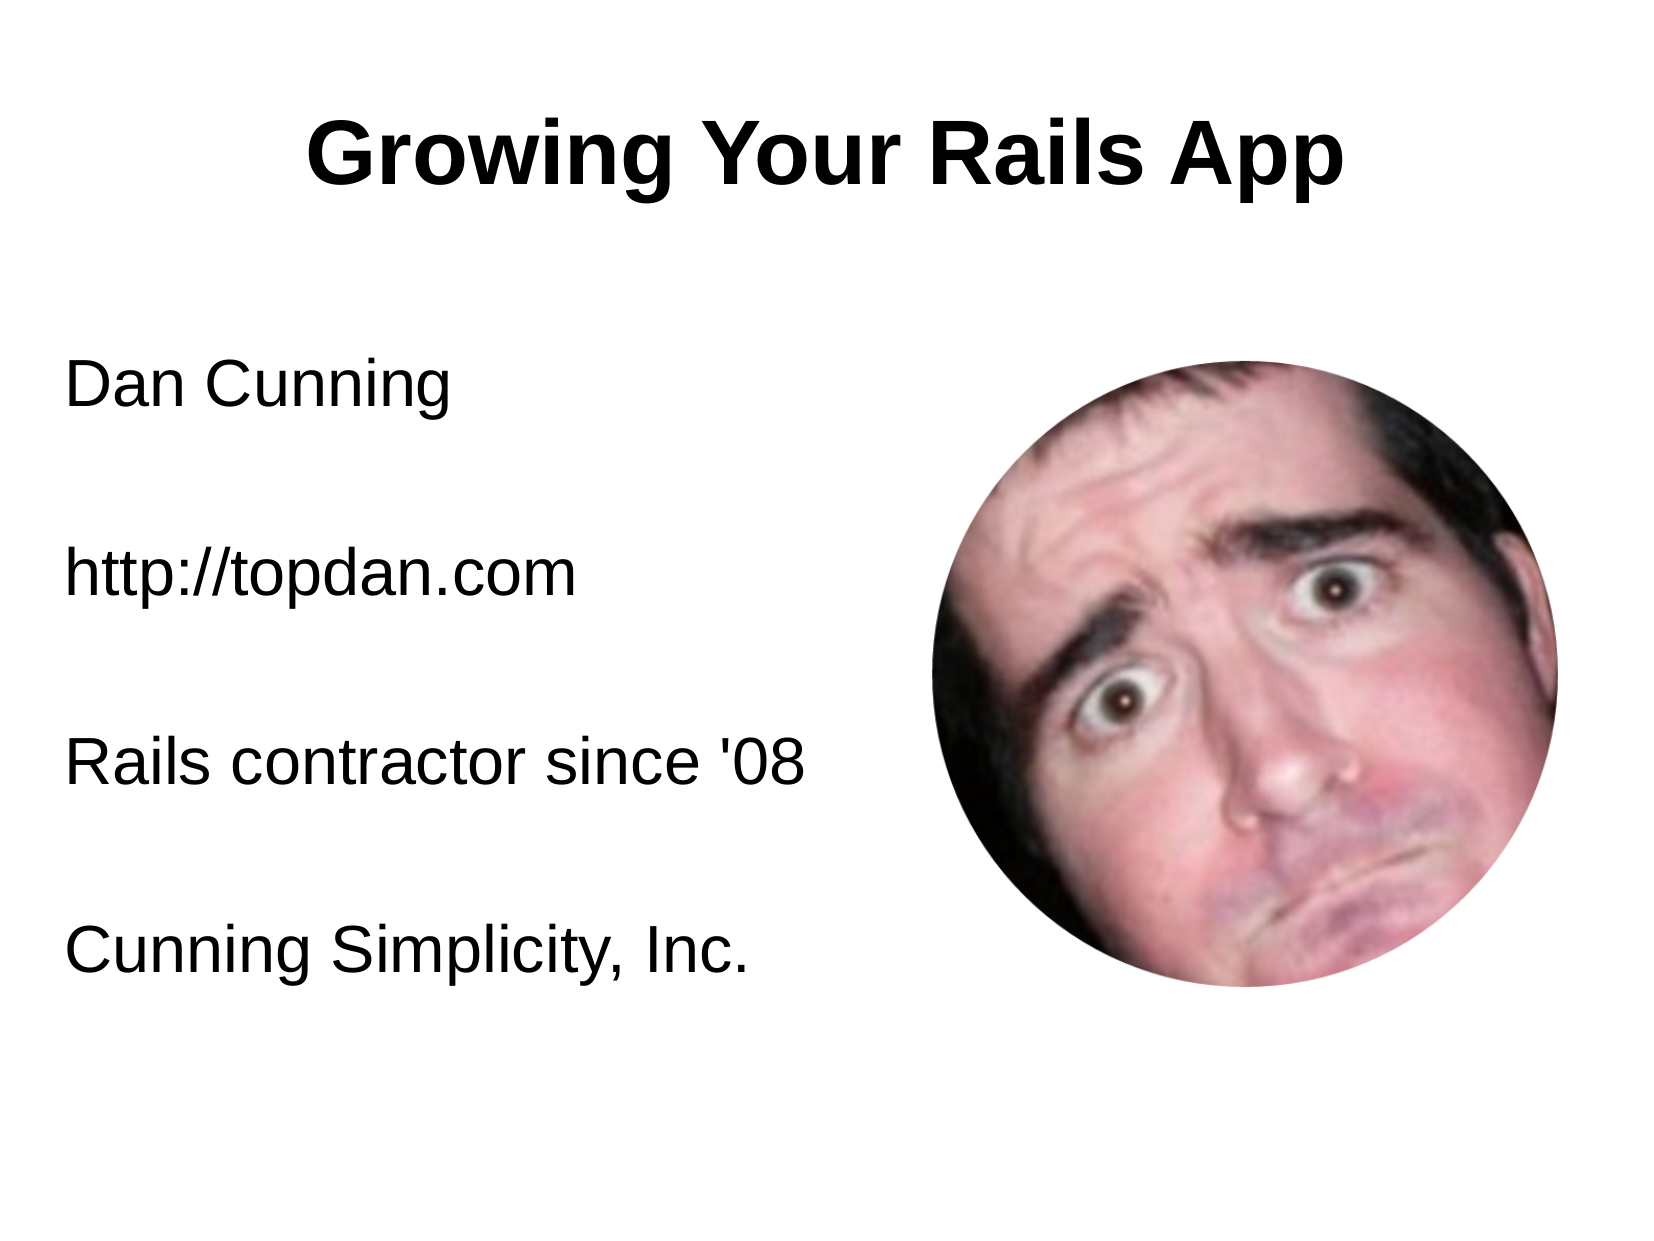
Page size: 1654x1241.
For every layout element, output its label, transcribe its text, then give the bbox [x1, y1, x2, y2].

picture [902, 338, 1584, 1010]
list Dan Cunning http://topdan.com Rails contractor since '08 Cunning Simplicity, Inc. [64, 346, 875, 1165]
title Growing Your Rails App [82, 49, 1571, 257]
